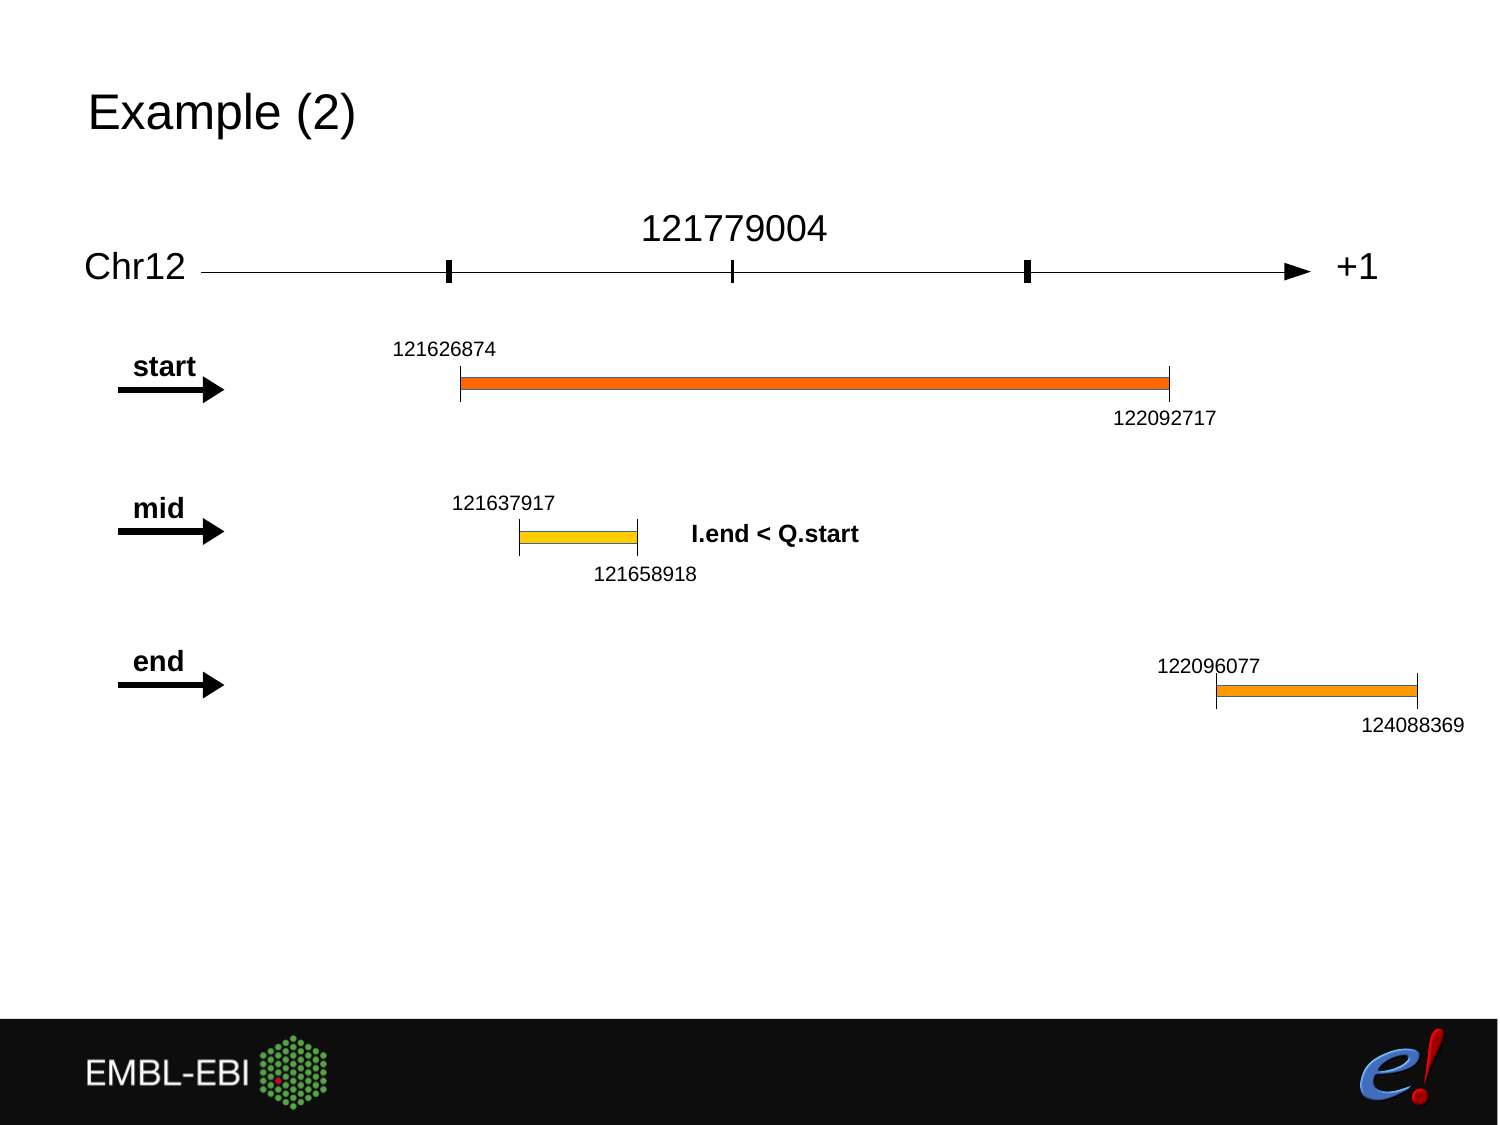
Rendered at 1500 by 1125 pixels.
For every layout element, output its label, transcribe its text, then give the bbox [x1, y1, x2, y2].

text_box 121779004 [625, 200, 843, 257]
text_box [520, 531, 637, 544]
title Example (2) [87, 50, 1425, 175]
text_box I.end < Q.start [676, 512, 875, 556]
text_box Chr12 [69, 238, 201, 296]
text_box end [118, 637, 200, 686]
picture [87, 1035, 327, 1110]
text_box 121626874 [377, 330, 512, 369]
text_box +1 [1321, 238, 1394, 296]
text_box 121658918 [578, 555, 712, 594]
text_box mid [118, 484, 200, 532]
text_box 122092717 [1098, 398, 1232, 438]
text_box start [118, 342, 212, 391]
text_box 124088369 [1346, 706, 1480, 745]
text_box [461, 377, 1169, 390]
picture [1357, 1026, 1448, 1112]
text_box 121637917 [437, 484, 571, 523]
text_box 122096077 [1142, 646, 1276, 686]
text_box [1217, 685, 1417, 697]
